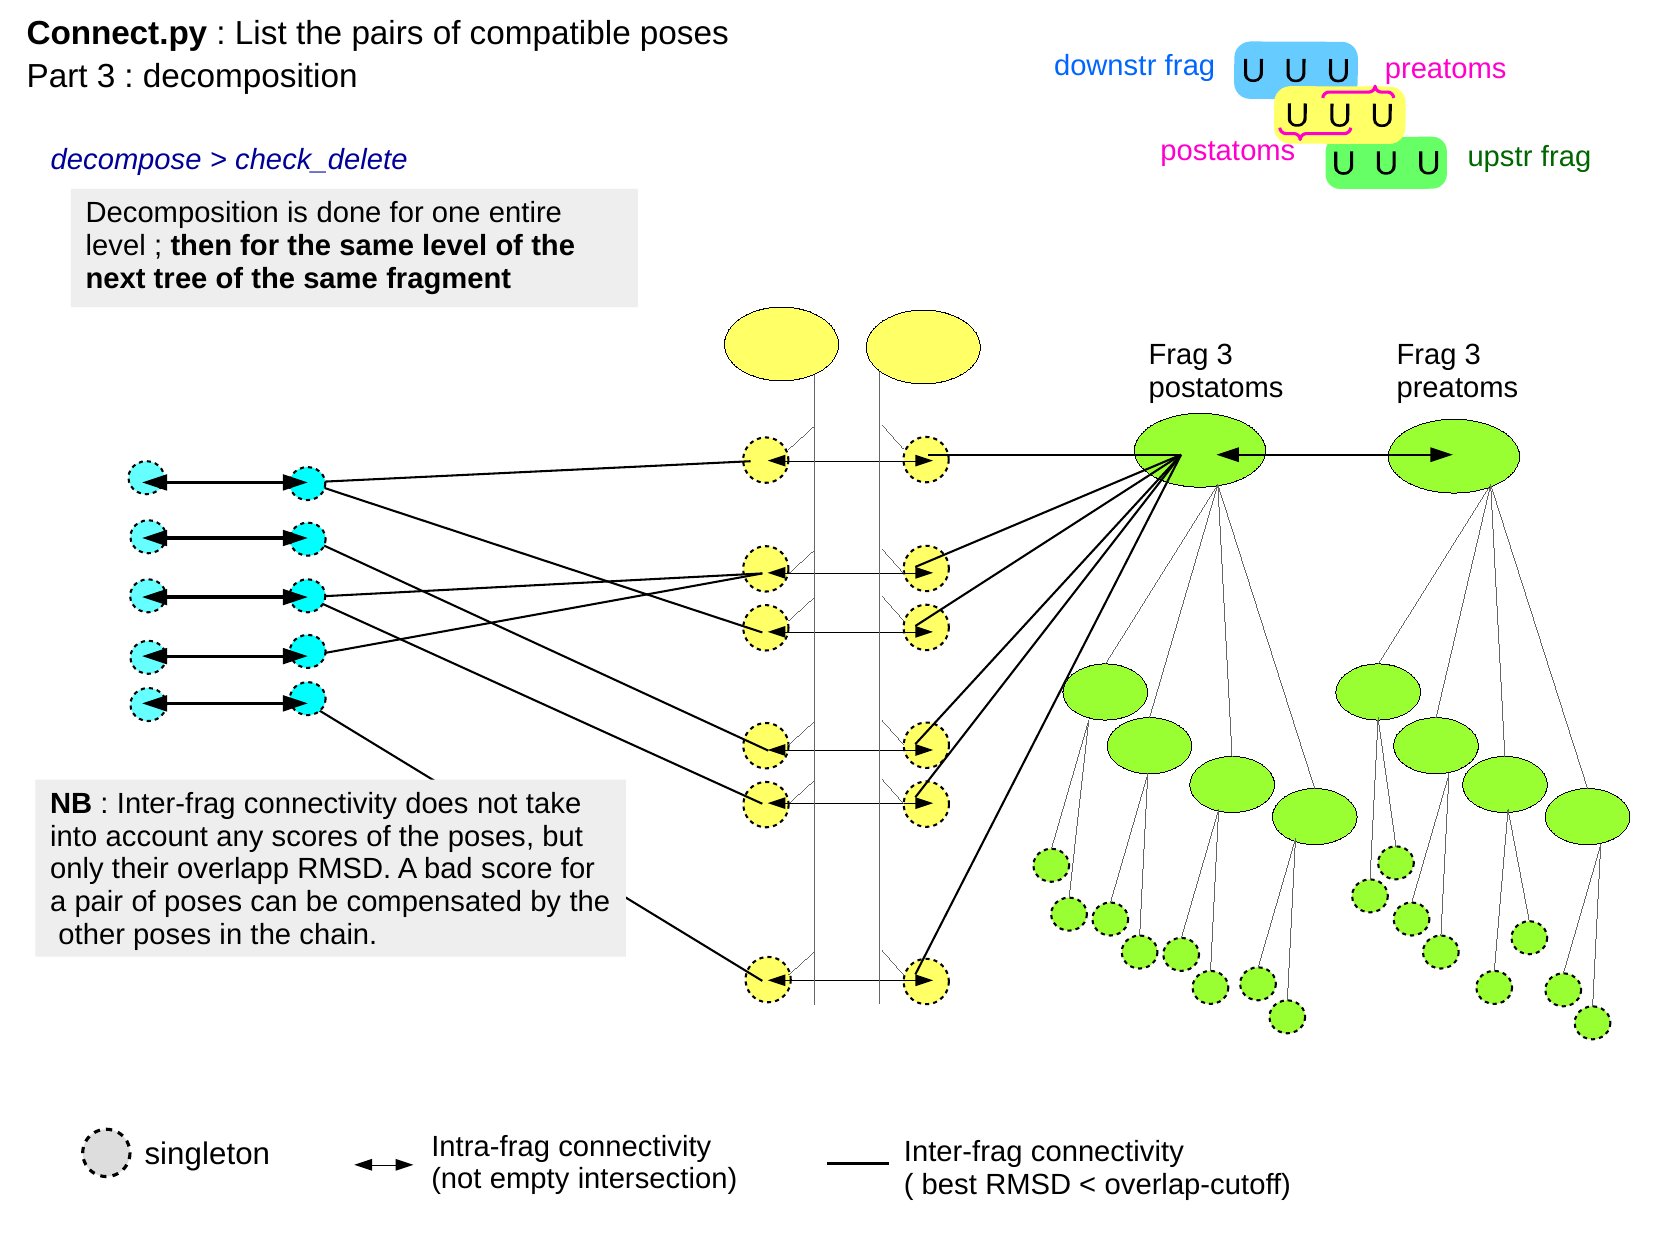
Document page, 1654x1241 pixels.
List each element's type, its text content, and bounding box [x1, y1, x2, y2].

text_box [1352, 879, 1388, 913]
text_box [904, 556, 949, 592]
text_box [1163, 937, 1200, 971]
text_box [130, 687, 165, 722]
text_box [290, 634, 326, 668]
text_box Frag 3 preatoms [1381, 330, 1536, 412]
text_box [290, 522, 326, 556]
text_box [1033, 848, 1070, 882]
text_box [903, 959, 921, 980]
text_box [1272, 788, 1358, 845]
text_box [1135, 456, 1173, 469]
text_box [1378, 846, 1414, 880]
text_box Decomposition is done for one entire level ; then for the same level of the next tree of the same fragment [70, 188, 638, 308]
text_box [745, 956, 791, 1003]
text_box [1107, 717, 1192, 774]
text_box [1462, 756, 1548, 813]
text_box [1388, 419, 1520, 494]
text_box [1476, 970, 1513, 1004]
text_box upstr frag [1452, 132, 1630, 184]
text_box U U U [1273, 86, 1406, 144]
text_box [1146, 465, 1161, 474]
text_box [290, 467, 326, 501]
text_box [903, 781, 925, 803]
text_box [1545, 788, 1630, 845]
text_box [743, 437, 789, 483]
text_box [1335, 663, 1421, 721]
text_box [1269, 1000, 1306, 1034]
text_box [1574, 1006, 1611, 1040]
text_box Intra-frag connectivity (not empty intersection) [416, 1122, 753, 1203]
text_box [1393, 717, 1479, 774]
text_box [1240, 967, 1276, 1001]
text_box downstr frag [1039, 41, 1252, 122]
text_box U U U [1252, 41, 1358, 100]
text_box [904, 611, 949, 651]
text_box singleton [129, 1129, 319, 1179]
text_box [1393, 902, 1430, 936]
text_box [743, 741, 788, 769]
text_box [903, 604, 939, 632]
text_box [1422, 935, 1459, 969]
text_box preatoms [1370, 44, 1522, 93]
text_box [1511, 921, 1548, 955]
text_box [1152, 464, 1170, 479]
text_box [130, 579, 165, 613]
text_box [743, 781, 789, 828]
text_box U U U [1325, 136, 1447, 189]
text_box [903, 722, 932, 750]
text_box [1134, 413, 1266, 488]
text_box [1062, 663, 1148, 721]
text_box [130, 640, 165, 674]
text_box [866, 310, 981, 384]
text_box Connect.py : List the pairs of compatible poses Part 3 : decomposition [11, 7, 886, 107]
text_box [130, 520, 165, 554]
text_box Frag 3 postatoms [1133, 330, 1300, 412]
text_box NB : Inter-frag connectivity does not take into account any scores of the poses, but only their overlapp RMSD. A bad score for a pair of poses can be compensated by the other poses in the chain. [35, 779, 626, 957]
text_box [903, 545, 943, 573]
text_box [903, 958, 949, 1005]
text_box [1163, 473, 1170, 482]
text_box [724, 307, 839, 381]
text_box [290, 682, 326, 716]
text_box postatoms [1145, 126, 1323, 178]
text_box [290, 579, 326, 613]
text_box [903, 781, 949, 827]
text_box [1545, 973, 1582, 1007]
text_box [1192, 970, 1229, 1004]
text_box [743, 546, 789, 592]
text_box [1121, 935, 1158, 969]
text_box [1051, 897, 1087, 931]
text_box [903, 436, 949, 483]
text_box decompose > check_delete [35, 135, 426, 184]
text_box [743, 605, 789, 651]
text_box [1092, 902, 1129, 936]
text_box [82, 1129, 130, 1177]
text_box [744, 723, 789, 750]
text_box Inter-frag connectivity ( best RMSD < overlap-cutoff) [889, 1128, 1307, 1209]
text_box [904, 724, 949, 768]
text_box [128, 461, 164, 495]
text_box [1189, 756, 1275, 813]
